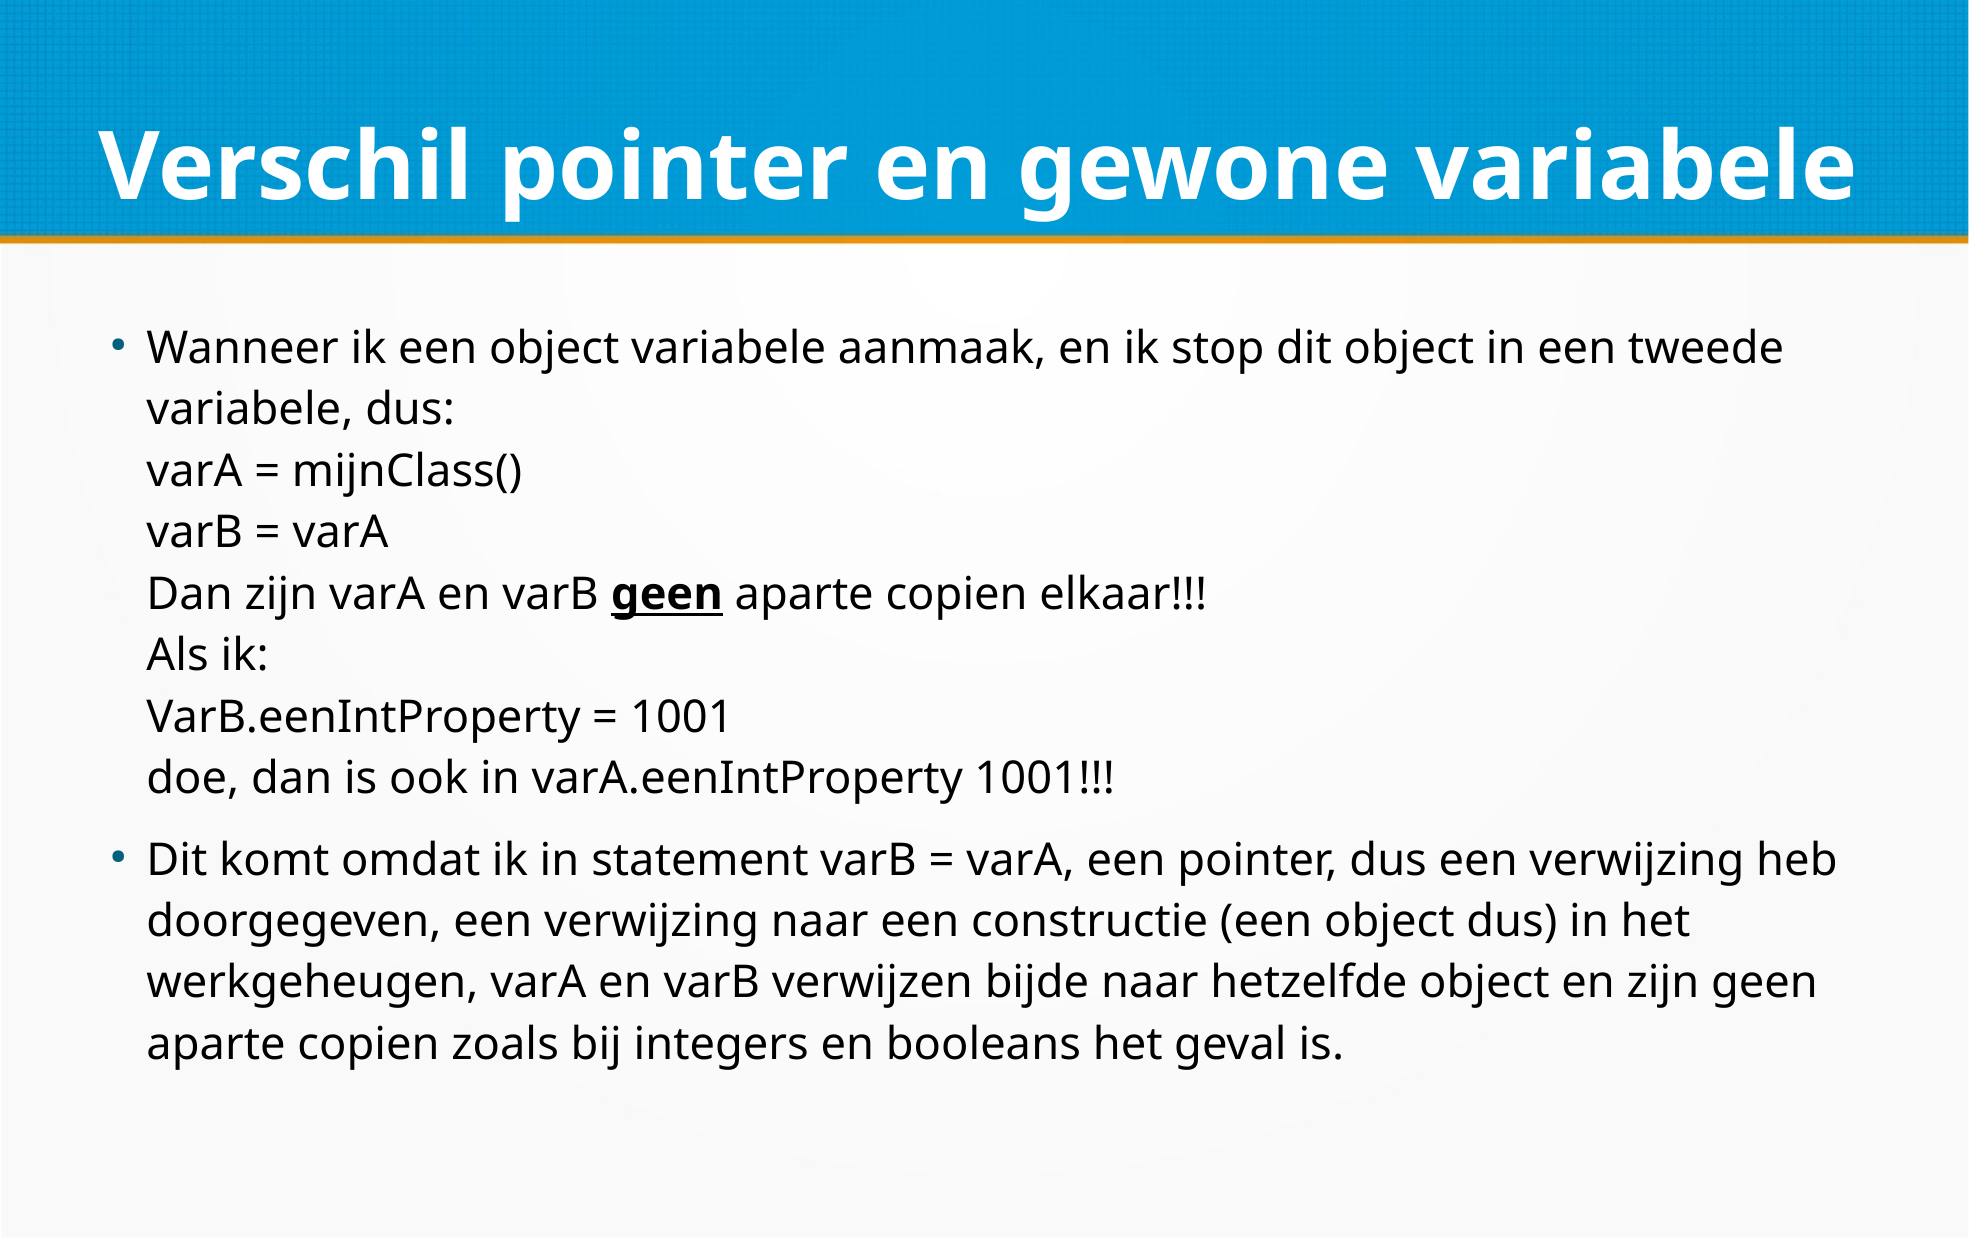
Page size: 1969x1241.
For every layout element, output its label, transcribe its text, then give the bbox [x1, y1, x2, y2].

picture [0, 233, 1969, 1241]
title Verschil pointer en gewone variabele [98, 19, 1870, 227]
list Wanneer ik een object variabele aanmaak, en ik stop dit object in een tweede variabele, dus: varA = mijnClass() varB = varA Dan zijn varA en varB geen aparte copien elkaar!!! Als ik: VarB.eenIntProperty = 1001 doe, dan is ook in varA.eenIntProperty 1001!!! Dit komt omdat ik in statement varB = varA, een pointer, dus een verwijzing heb doorgegeven, een verwijzing naar een constructie (een object dus) in het werkgeheugen, varA en varB verwijzen bijde naar hetzelfde object en zijn geen aparte copien zoals bij integers en booleans het geval is. [98, 315, 1861, 1081]
